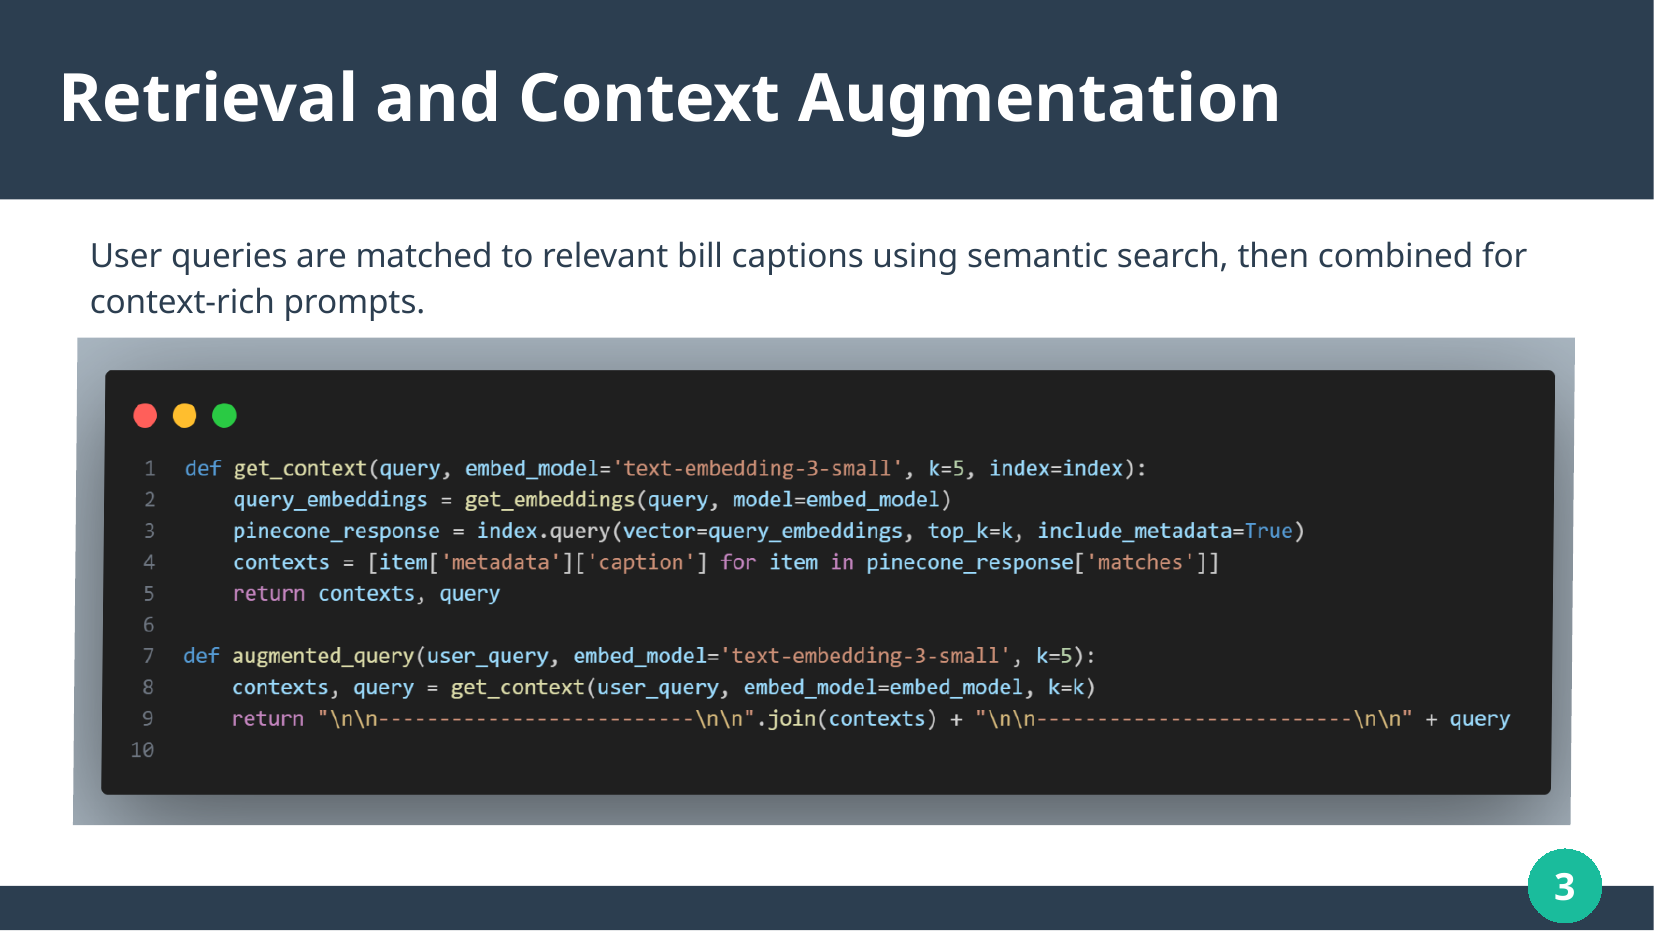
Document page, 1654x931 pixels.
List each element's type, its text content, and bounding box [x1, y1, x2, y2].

title Retrieval and Context Augmentation [59, 37, 1595, 155]
text_box User queries are matched to relevant bill captions using semantic search, then combined for context-rich prompts. [75, 225, 1599, 269]
picture [72, 337, 1576, 826]
